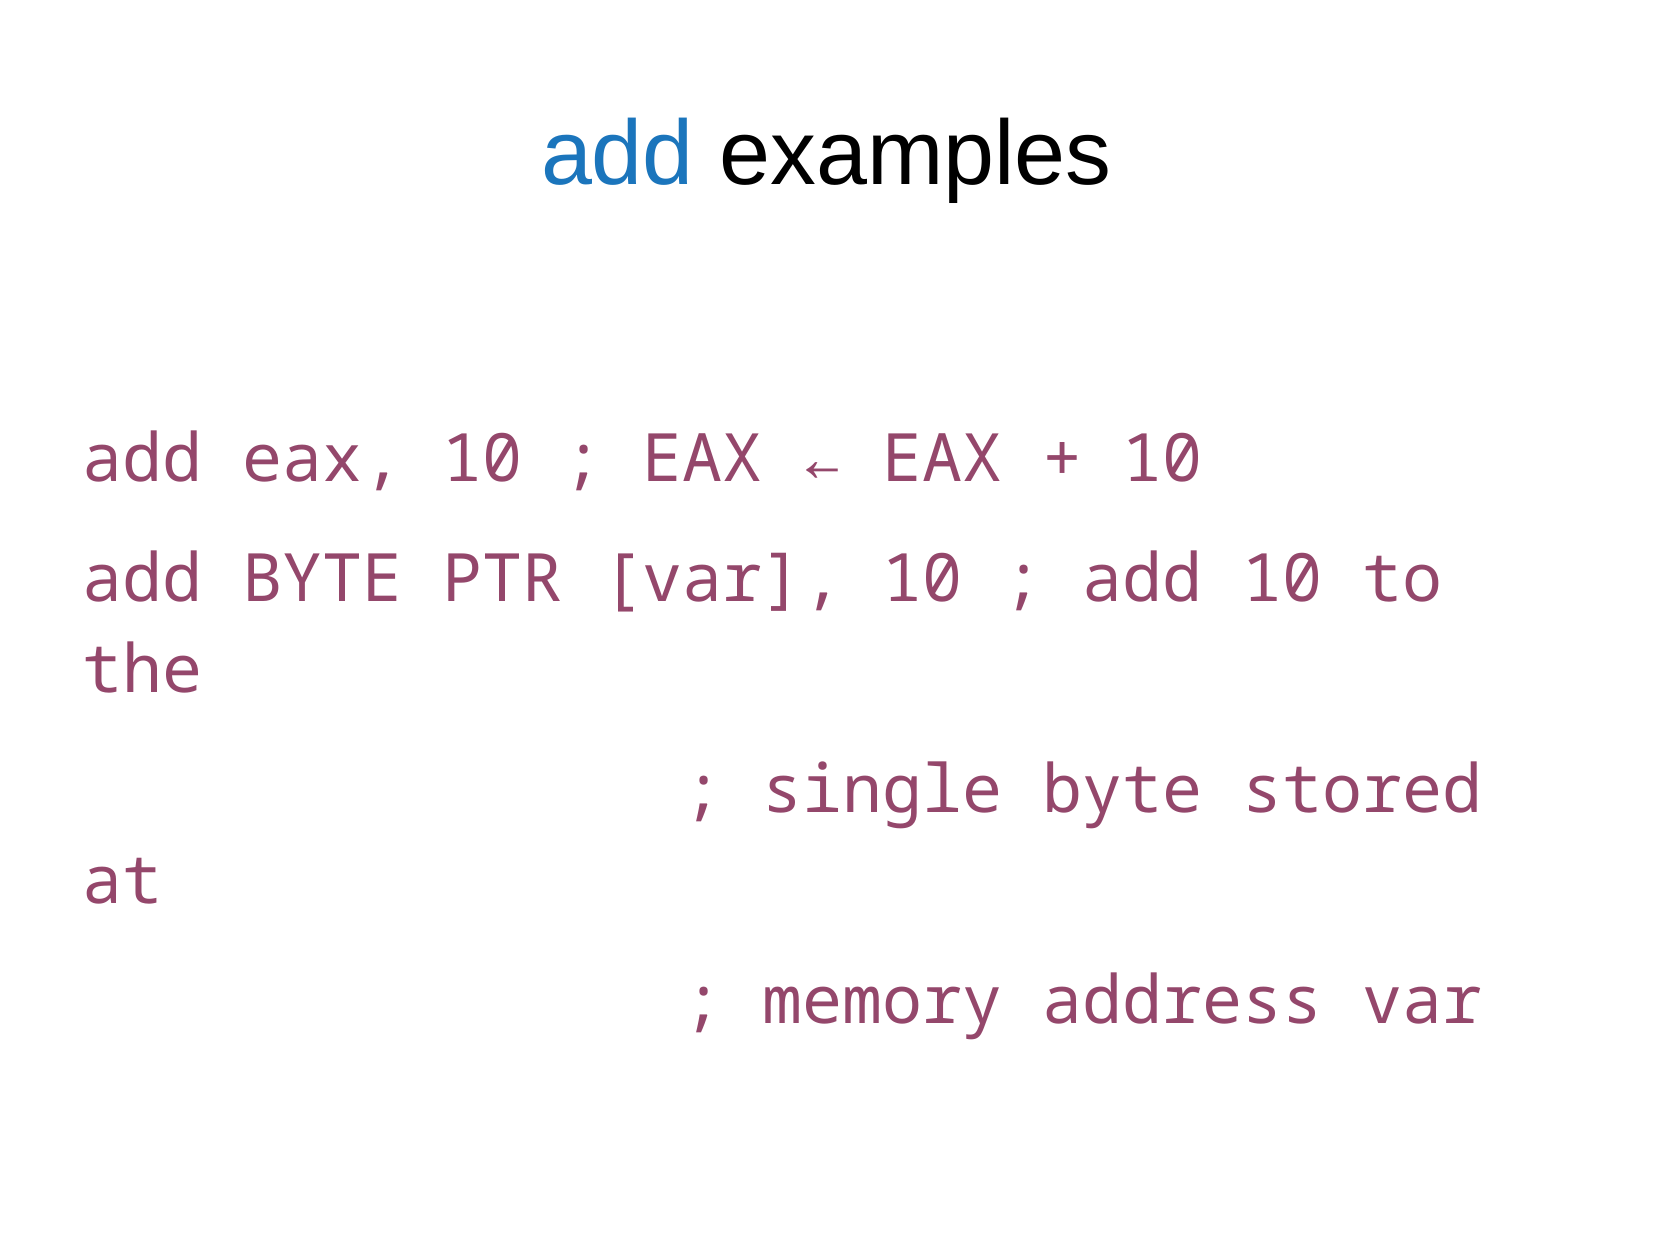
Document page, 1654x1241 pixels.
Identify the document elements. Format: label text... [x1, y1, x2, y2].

title add examples [82, 49, 1571, 257]
list add eax, 10 ; EAX ← EAX + 10 add BYTE PTR [var], 10 ; add 10 to the ; single byte stored at ; memory address var [82, 290, 1571, 1163]
